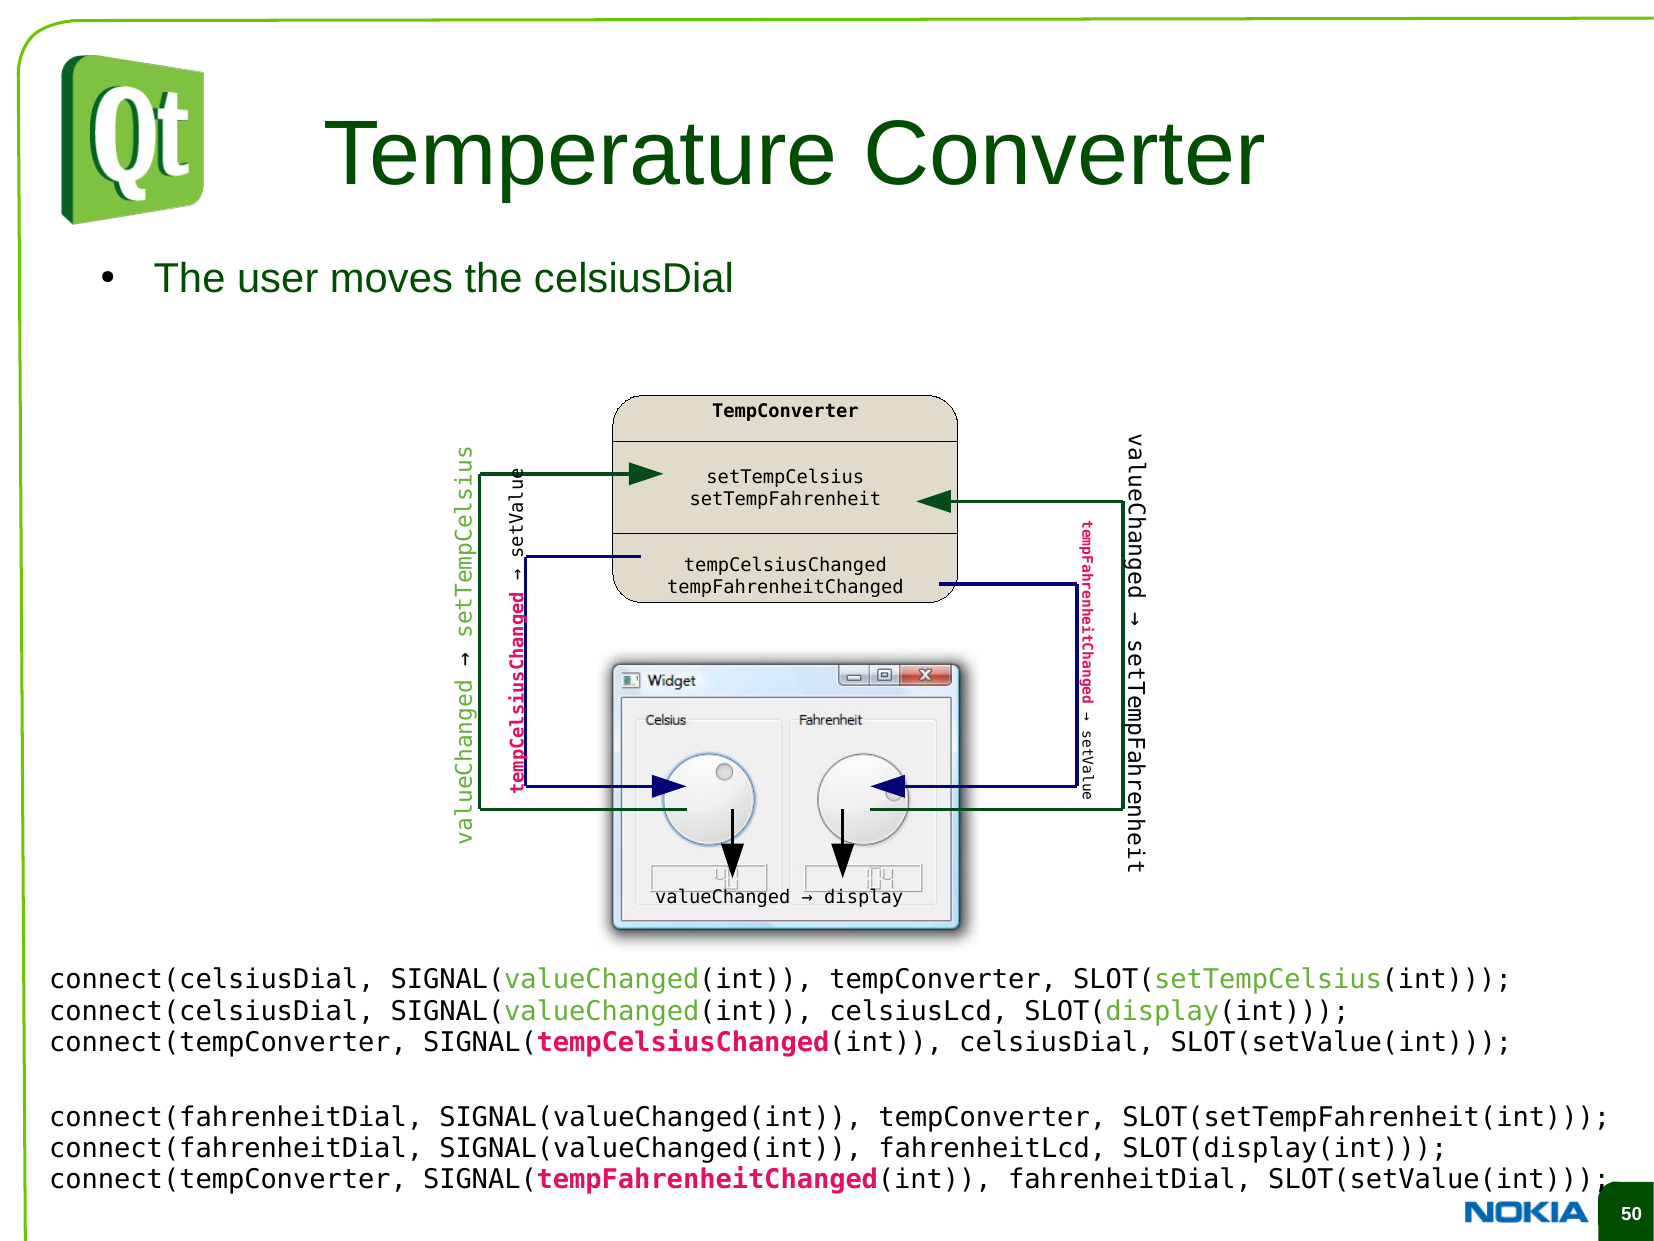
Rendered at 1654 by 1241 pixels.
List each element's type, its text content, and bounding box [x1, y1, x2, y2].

picture [61, 55, 204, 225]
picture [1465, 1203, 1589, 1223]
text_box connect(celsiusDial, SIGNAL(valueChanged(int)), tempConverter, SLOT(setTempCelsius(int))); connect(celsiusDial, SIGNAL(valueChanged(int)), celsiusLcd, SLOT(display(int))); connect(tempConverter, SIGNAL(tempCelsiusChanged(int)), celsiusDial, SLOT(setValue(int))); connect(fahrenheitDial, SIGNAL(valueChanged(int)), tempConverter, SLOT(setTempFahrenheit(int))); connect(fahrenheitDial, SIGNAL(valueChanged(int)), fahrenheitLcd, SLOT(display(int))); connect(tempConverter, SIGNAL(tempFahrenheitChanged(int)), fahrenheitDial, SLOT(setValue(int))); [34, 956, 1625, 1203]
text_box tempFahrenheitChanged → setValue [1071, 505, 1104, 816]
text_box valueChanged → setTempFahrenheit [1114, 419, 1158, 890]
text_box valueChanged → display [640, 878, 933, 916]
picture [594, 648, 986, 952]
list The user moves the celsiusDial [82, 254, 1571, 325]
text_box TempConverter setTempCelsius setTempFahrenheit tempCelsiusChanged tempFahrenheitChanged [612, 442, 958, 533]
text_box TempConverter setTempCelsius setTempFahrenheit tempCelsiusChanged tempFahrenheitChanged [612, 534, 958, 603]
title Temperature Converter [257, 49, 1333, 254]
text_box TempConverter setTempCelsius setTempFahrenheit tempCelsiusChanged tempFahrenheitChanged [612, 395, 958, 441]
text_box tempCelsiusChanged → setValue [497, 453, 536, 810]
text_box valueChanged → setTempCelsius [442, 431, 485, 860]
